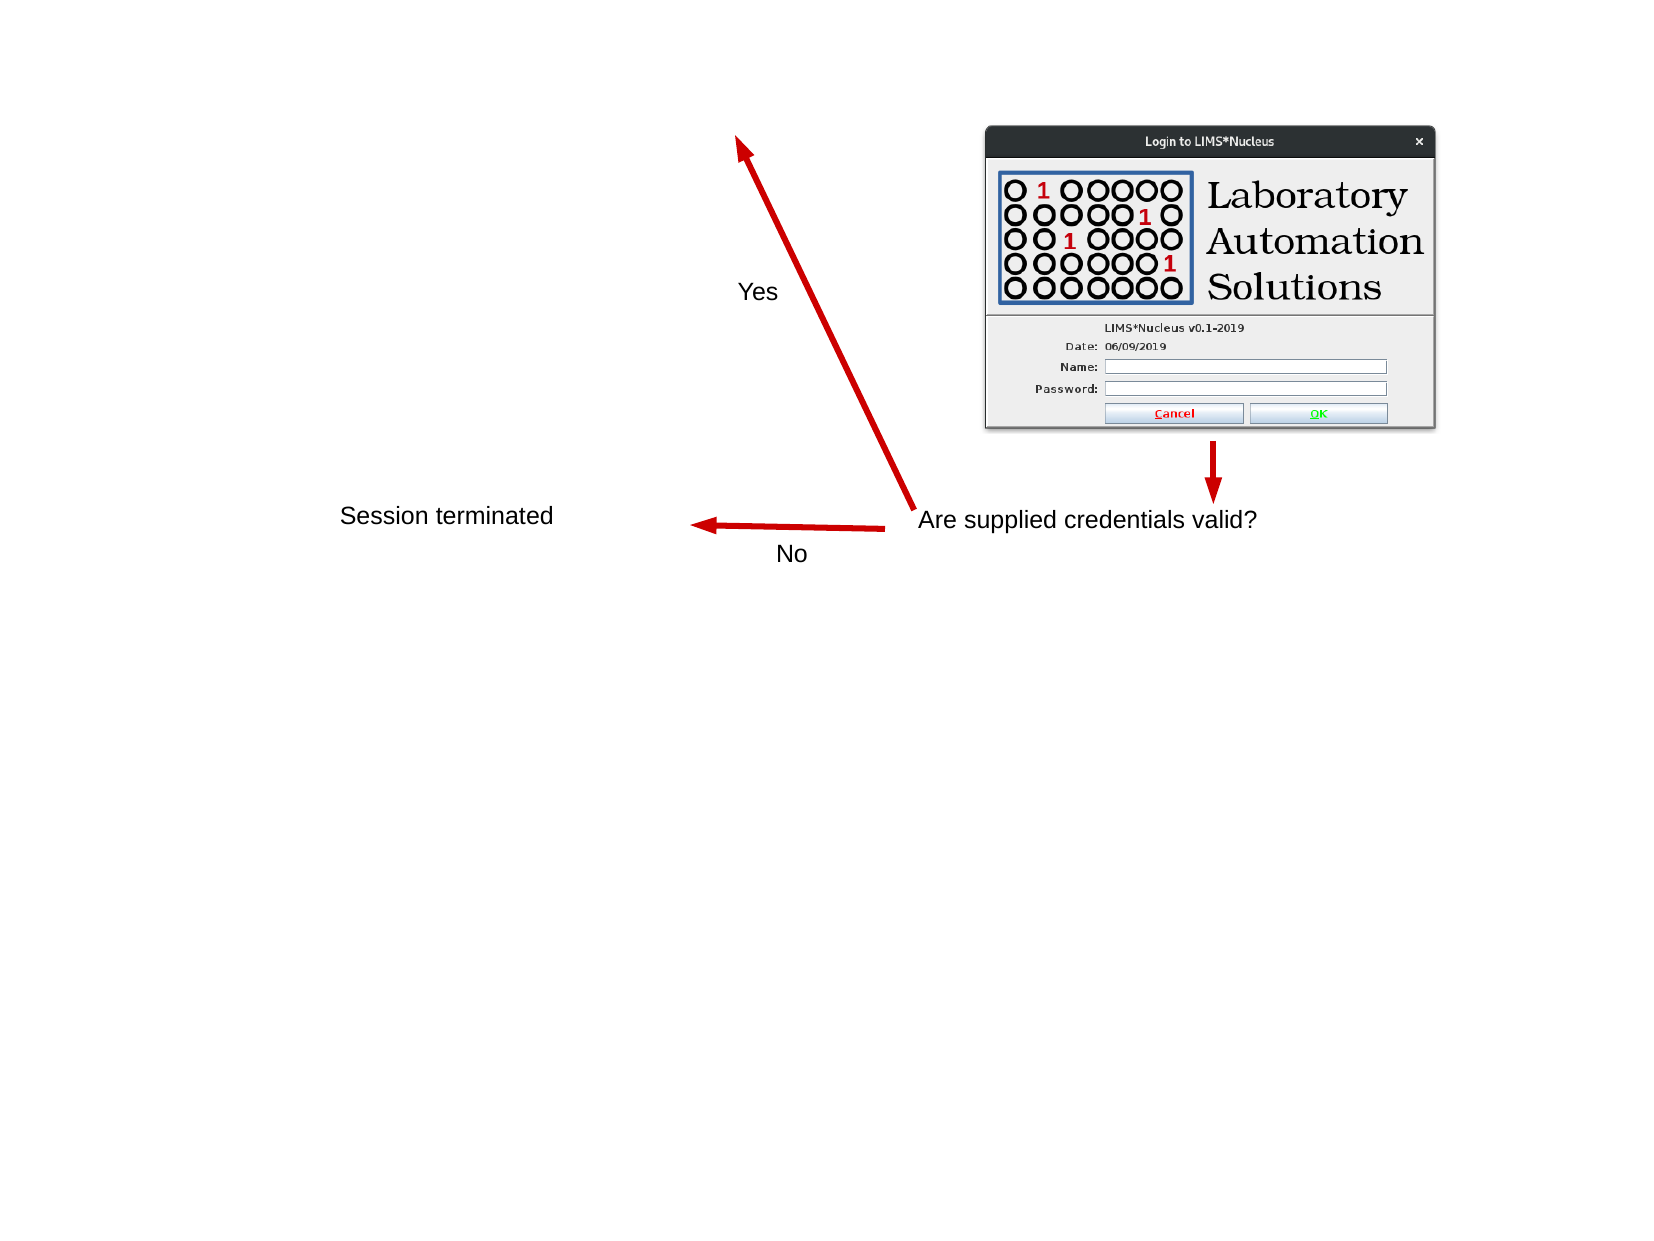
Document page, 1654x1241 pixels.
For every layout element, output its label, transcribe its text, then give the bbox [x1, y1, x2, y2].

text_box Yes [723, 270, 814, 327]
picture [977, 120, 1441, 434]
text_box Are supplied credentials valid? [903, 498, 1441, 556]
text_box No [761, 531, 839, 589]
text_box Session terminated [325, 494, 676, 552]
